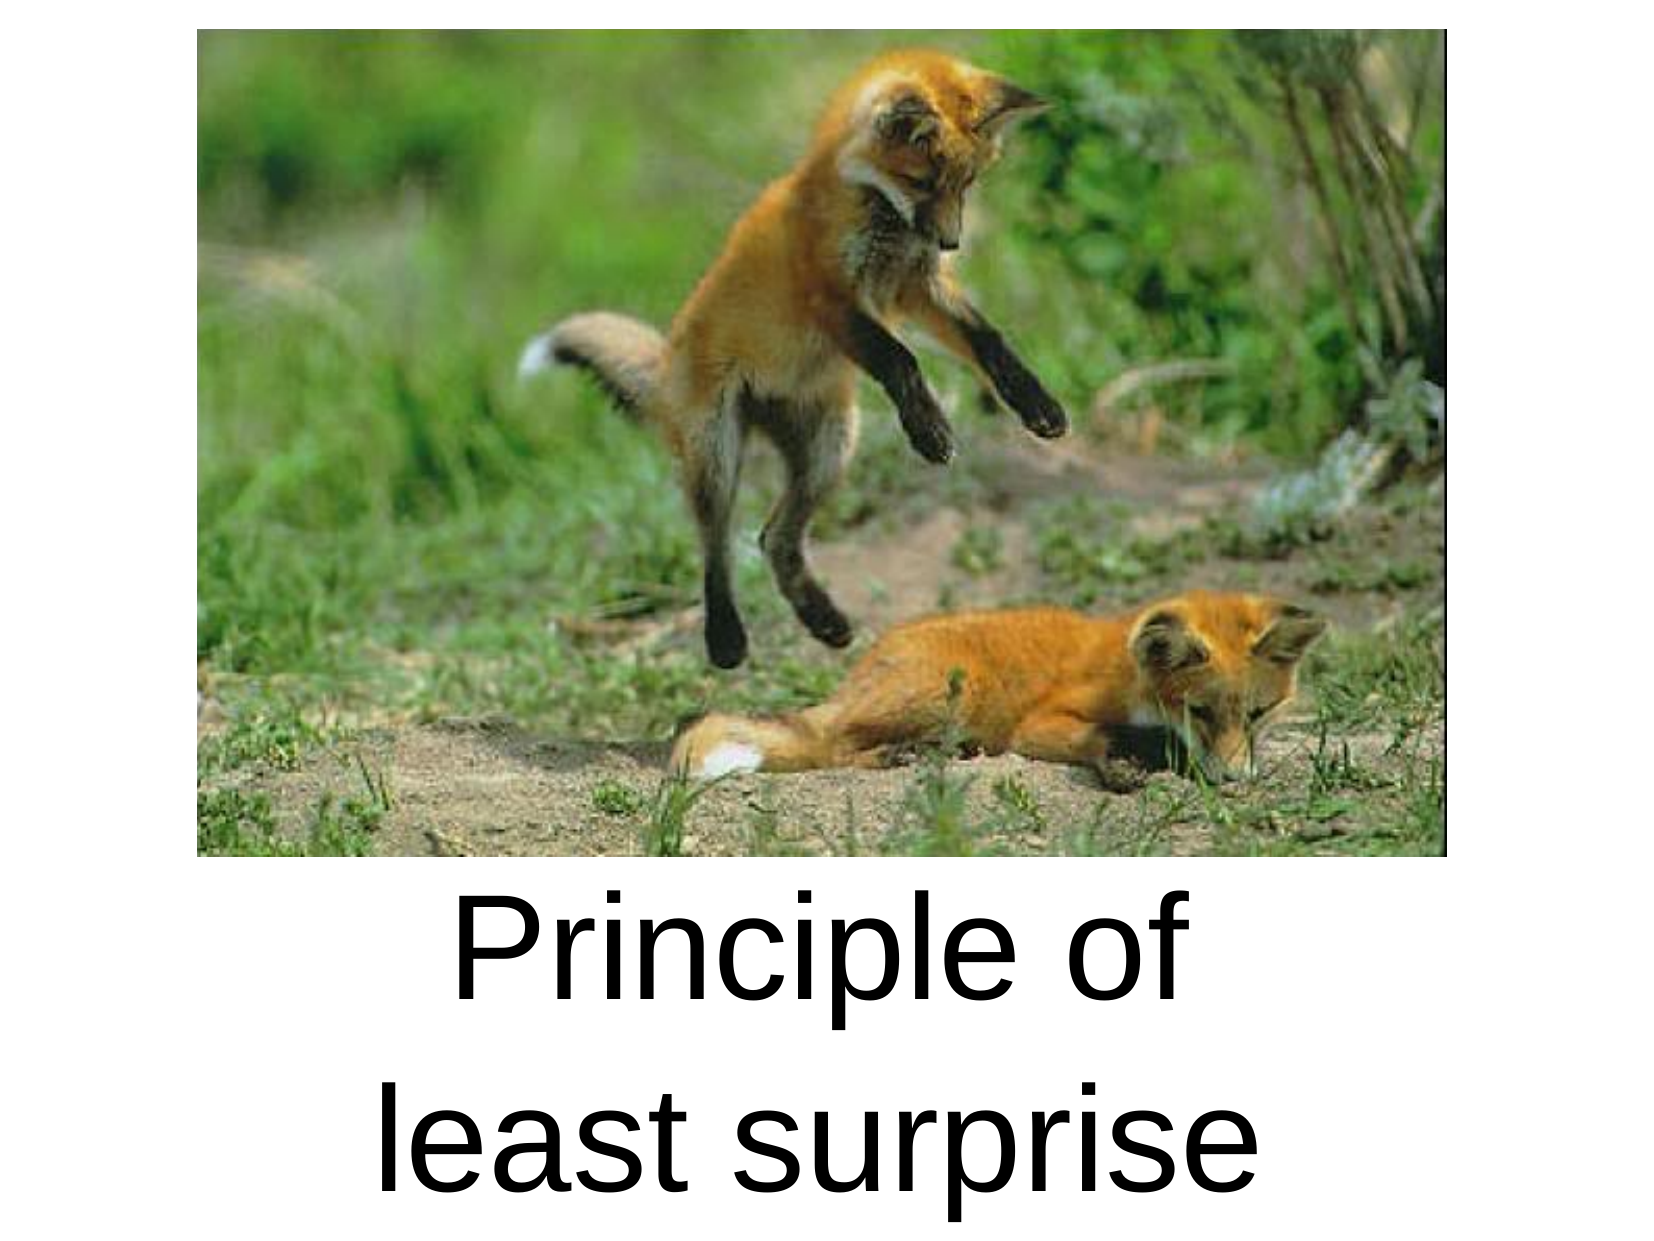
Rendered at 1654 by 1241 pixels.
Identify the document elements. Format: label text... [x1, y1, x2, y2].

picture [197, 29, 1447, 857]
text_box Principle of least surprise [249, 856, 1388, 1232]
